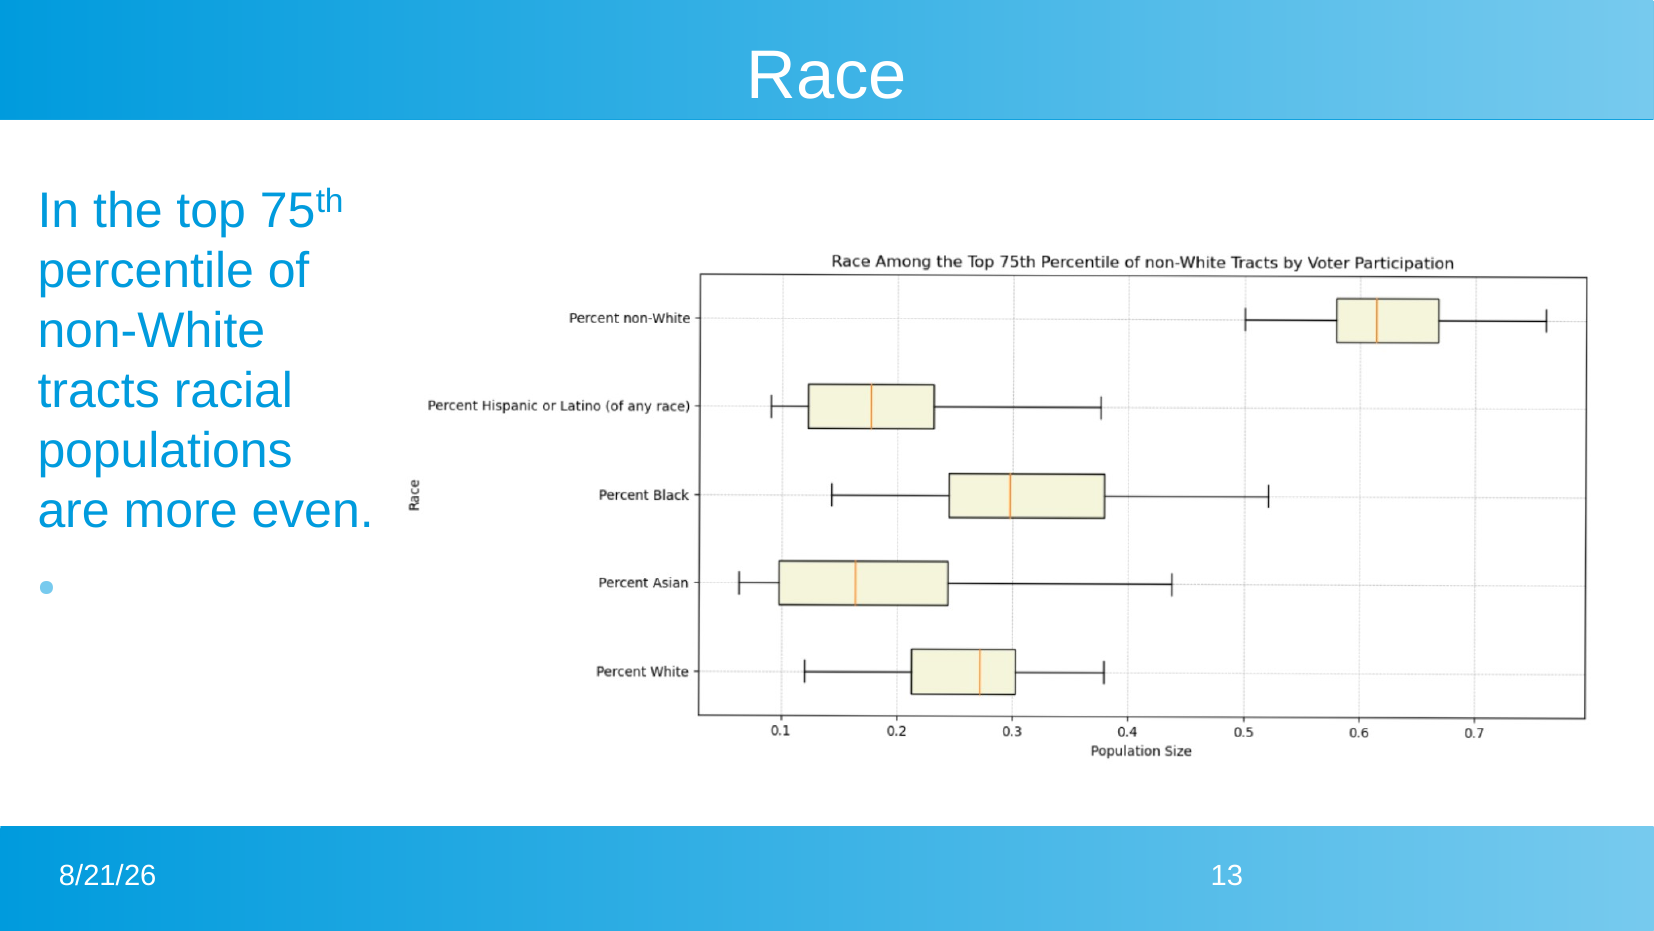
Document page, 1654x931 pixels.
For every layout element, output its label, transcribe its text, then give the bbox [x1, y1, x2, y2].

text_box [1210, 856, 1595, 916]
list In the top 75th percentile of non-White tracts racial populations are more even. [37, 177, 376, 768]
text_box 7/24/2023 [59, 856, 443, 916]
picture [392, 240, 1595, 768]
title Race [59, 29, 1595, 108]
